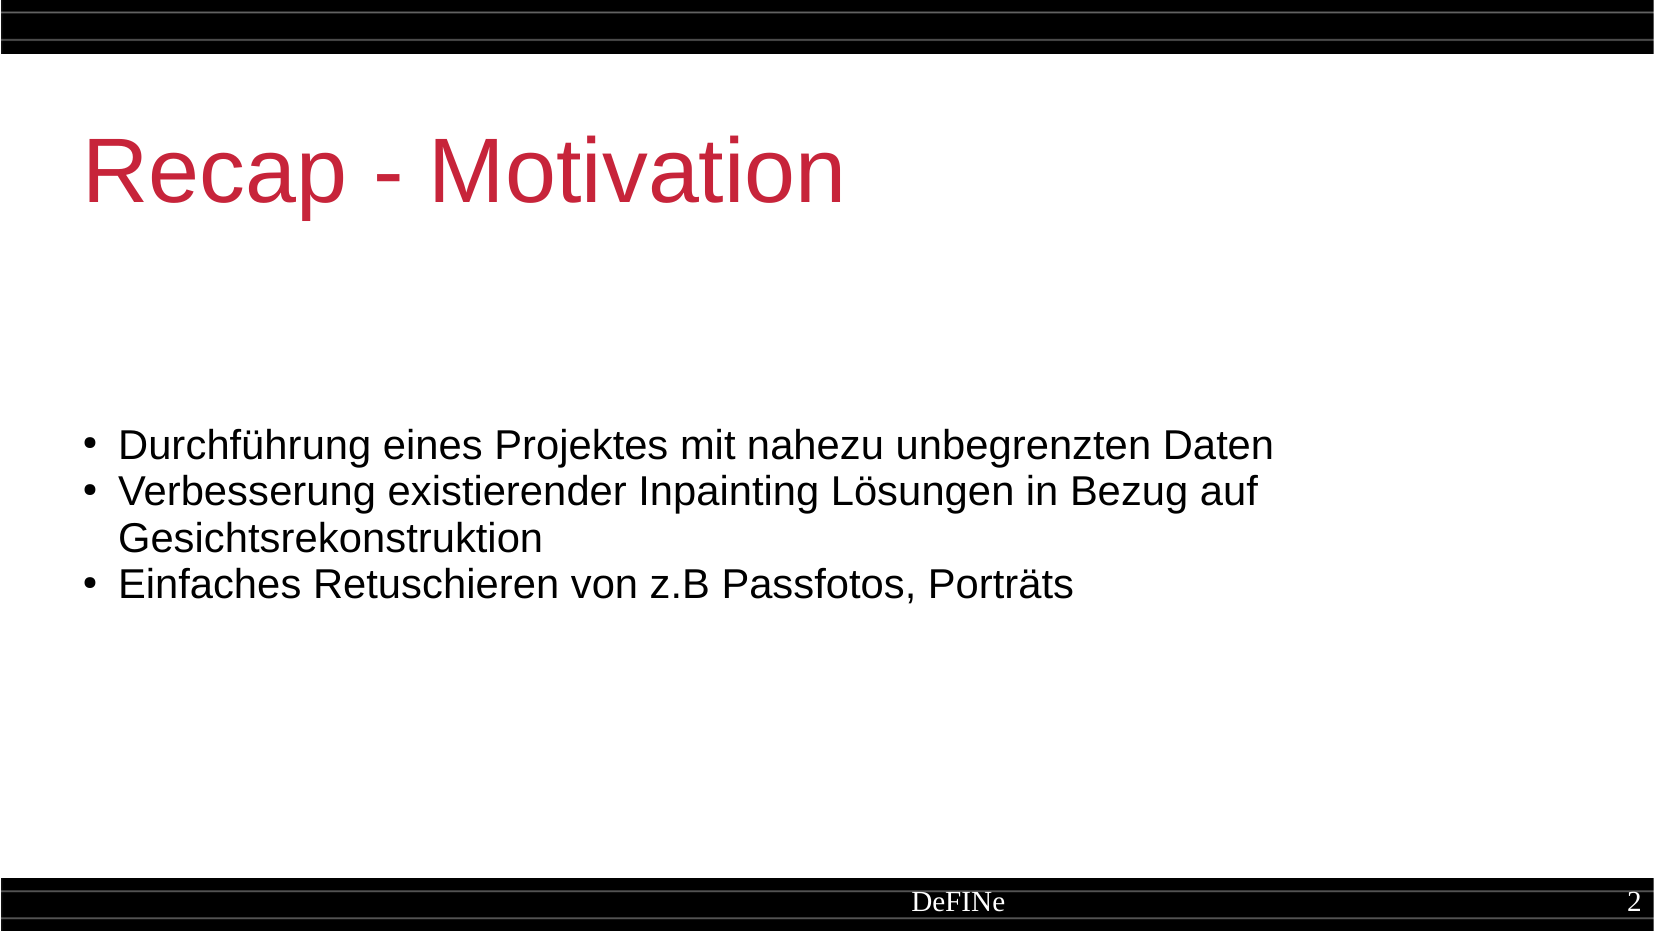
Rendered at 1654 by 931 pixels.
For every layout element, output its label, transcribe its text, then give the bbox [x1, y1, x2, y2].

subtitle Durchführung eines Projektes mit nahezu unbegrenzten Daten Verbesserung existierender Inpainting Lösungen in Bezug auf Gesichtsrekonstruktion Einfaches Retuschieren von z.B Passfotos, Porträts [82, 271, 1571, 758]
title Recap - Motivation [82, 92, 1571, 249]
picture [1, 0, 1654, 54]
picture [1, 878, 1654, 931]
